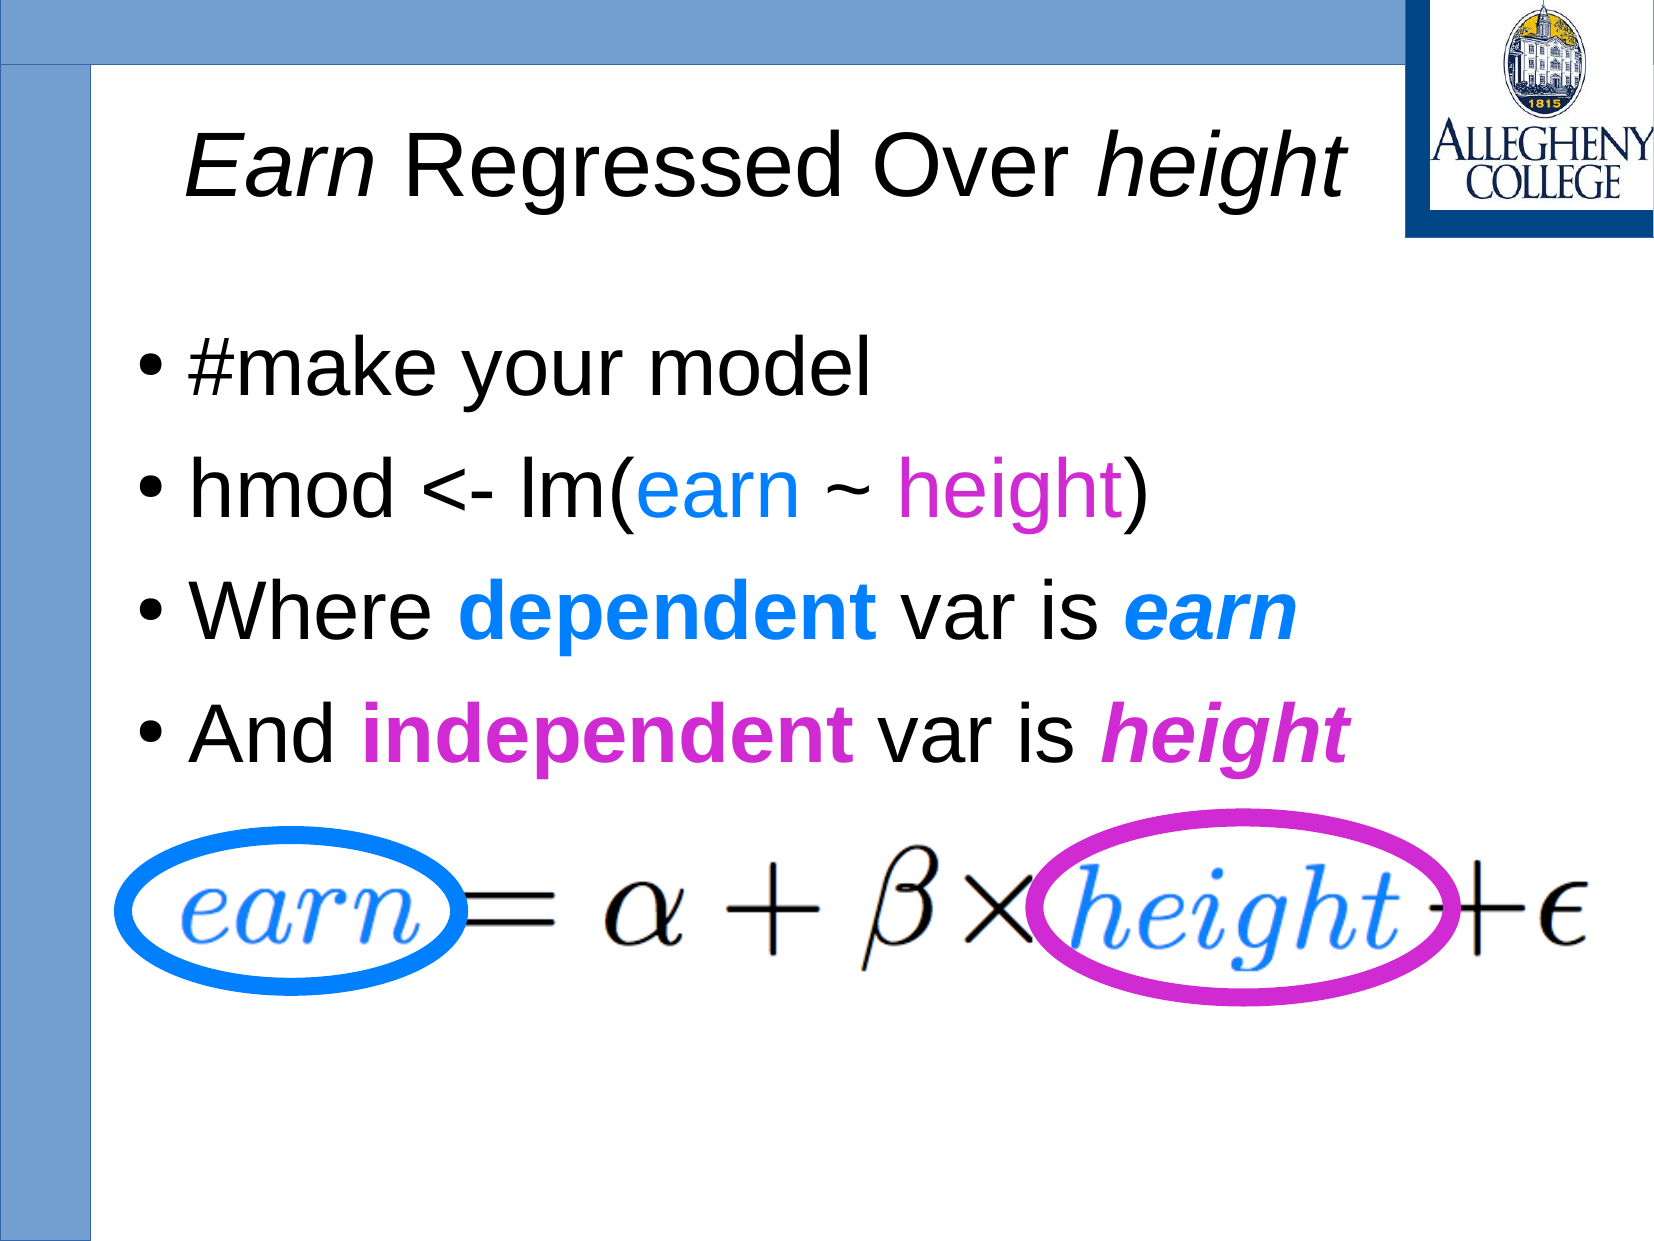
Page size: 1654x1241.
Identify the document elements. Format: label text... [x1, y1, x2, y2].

picture [1430, 0, 1654, 210]
title Earn Regressed Over height [118, 65, 1412, 269]
text_box [0, 0, 1654, 1241]
list #make your model hmod <- lm(earn ~ height) Where dependent var is earn And independent var is height [133, 845, 450, 977]
list #make your model hmod <- lm(earn ~ height) Where dependent var is earn And independent var is height [118, 319, 1654, 1065]
